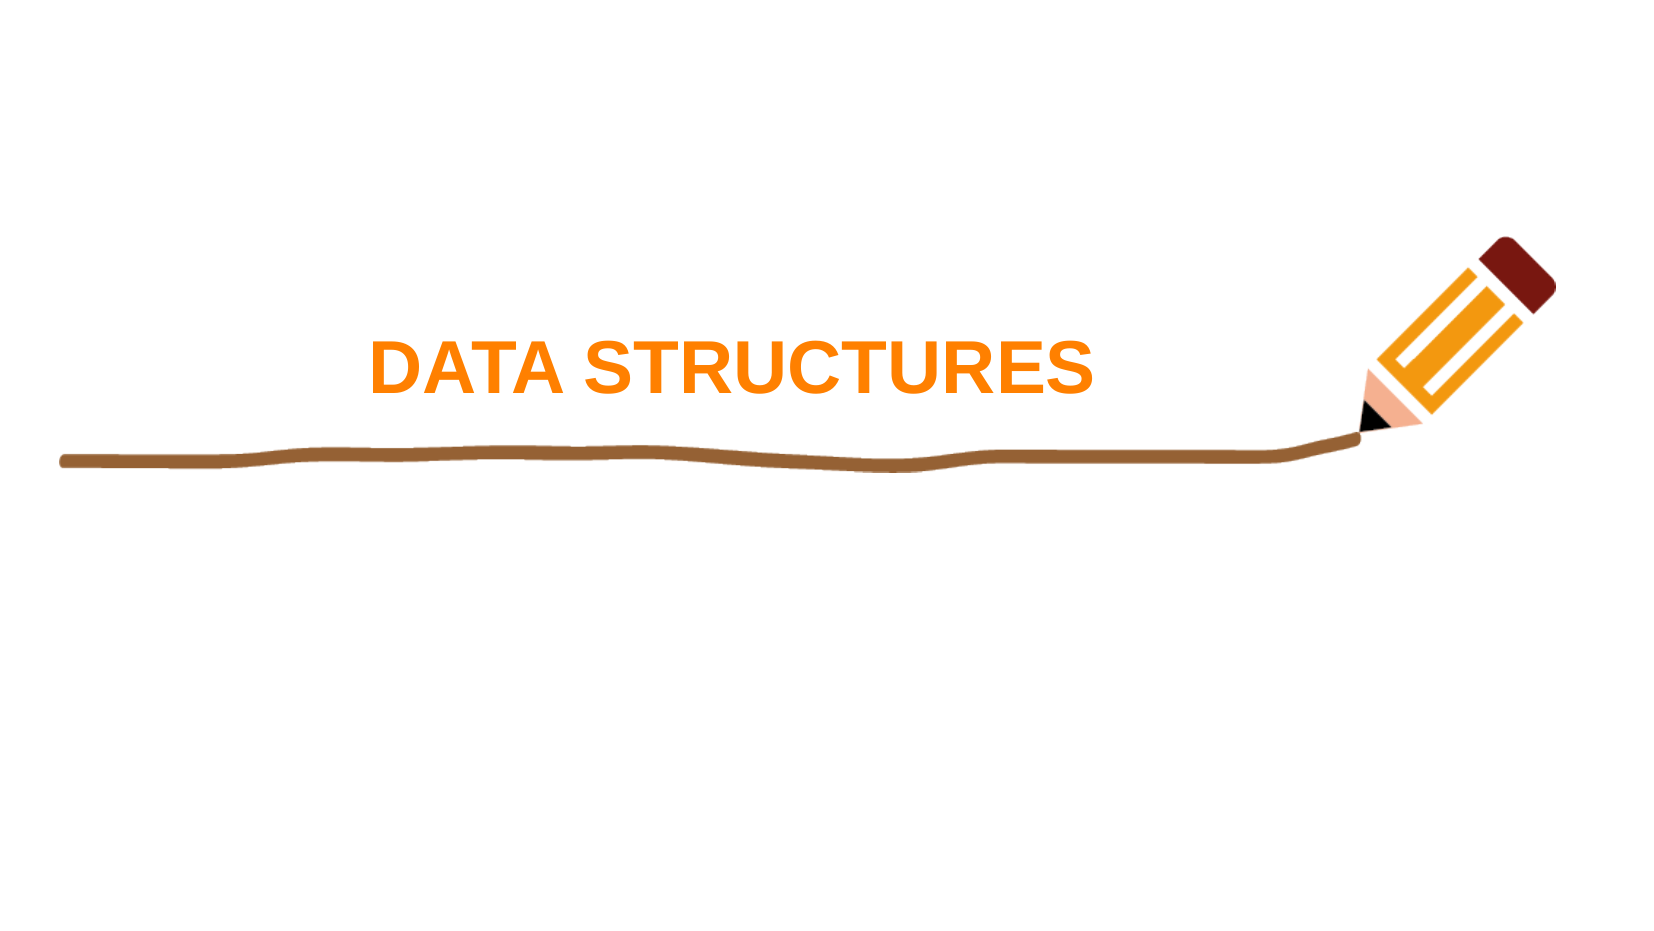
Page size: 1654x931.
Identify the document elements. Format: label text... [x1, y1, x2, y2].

picture [59, 236, 1556, 473]
title DATA STRUCTURES [112, 325, 1353, 488]
